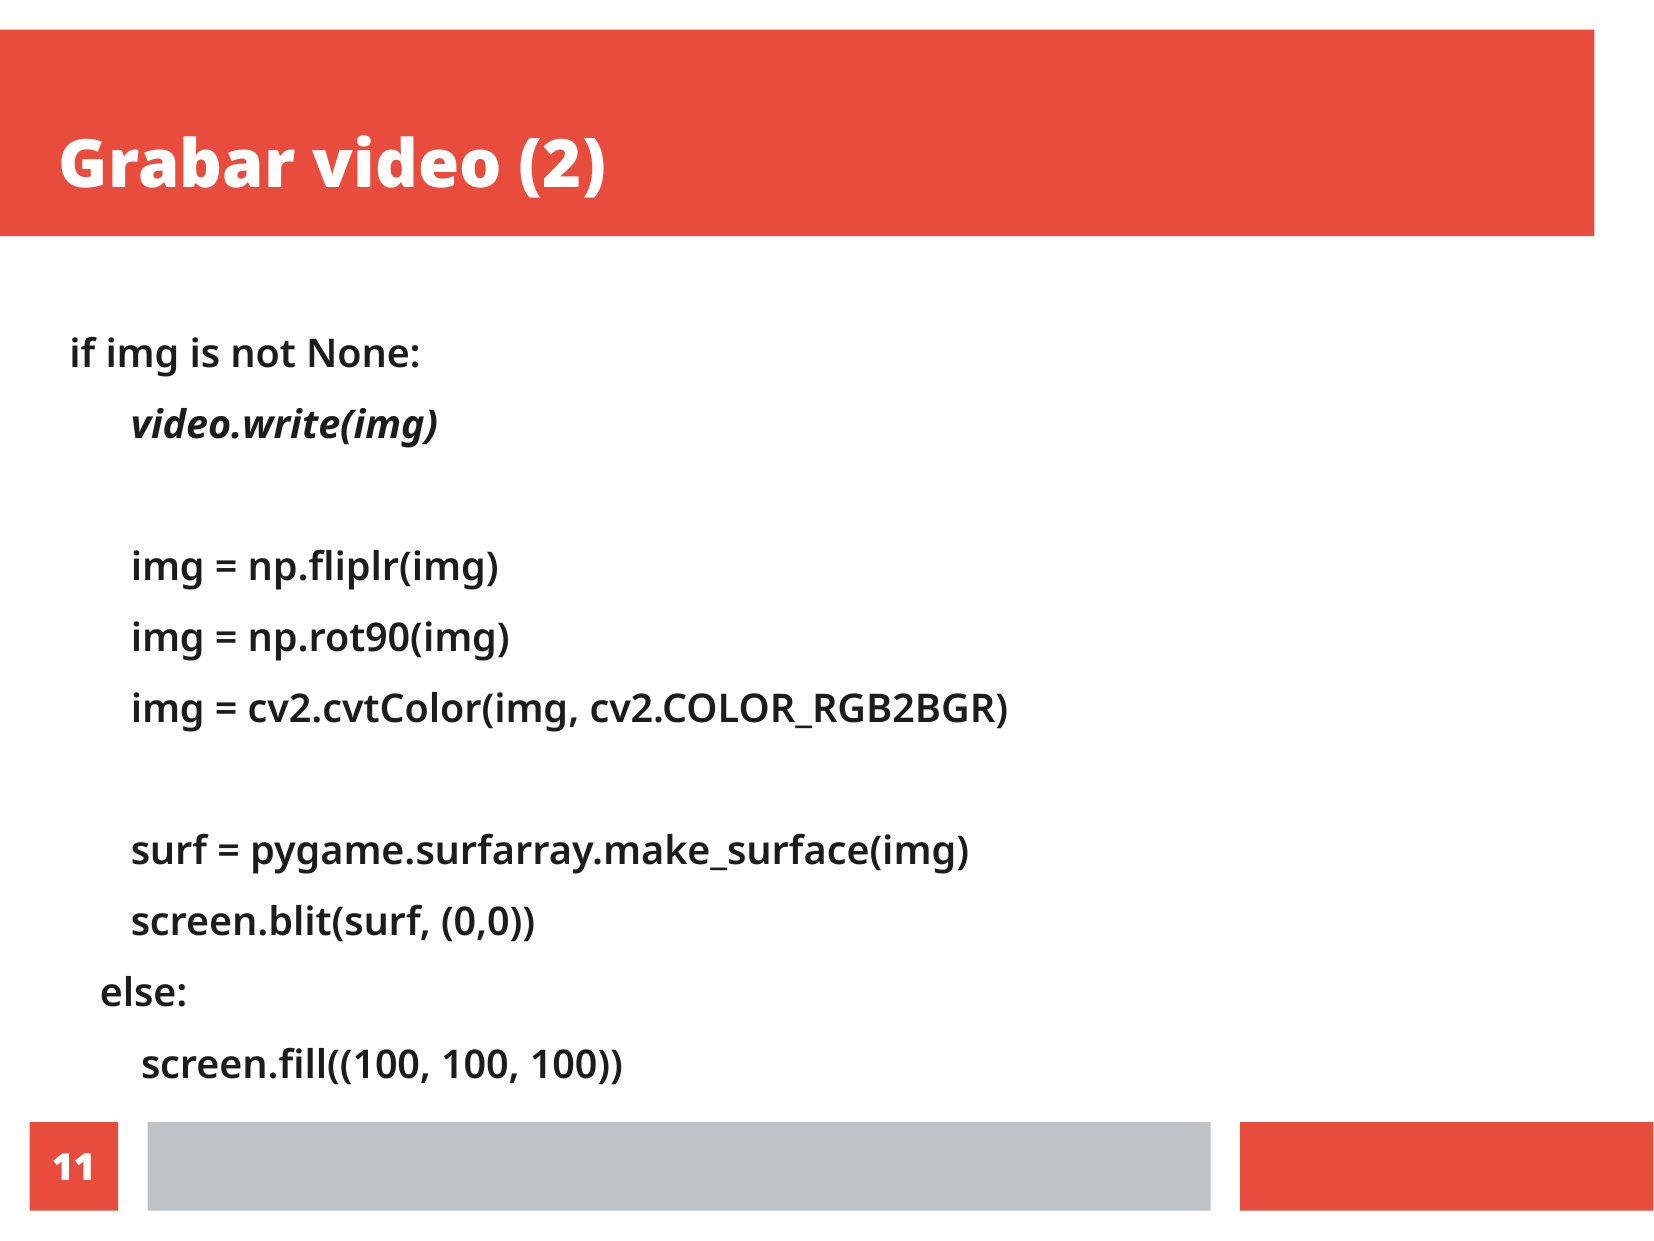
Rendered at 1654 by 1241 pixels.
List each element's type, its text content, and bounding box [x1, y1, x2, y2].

list if img is not None: video.write(img) img = np.fliplr(img) img = np.rot90(img) img = cv2.cvtColor(img, cv2.COLOR_RGB2BGR) surf = pygame.surfarray.make_surface(img) screen.blit(surf, (0,0)) else: screen.fill((100, 100, 100)) [59, 324, 1565, 1093]
title Grabar video (2) [59, 59, 1595, 207]
